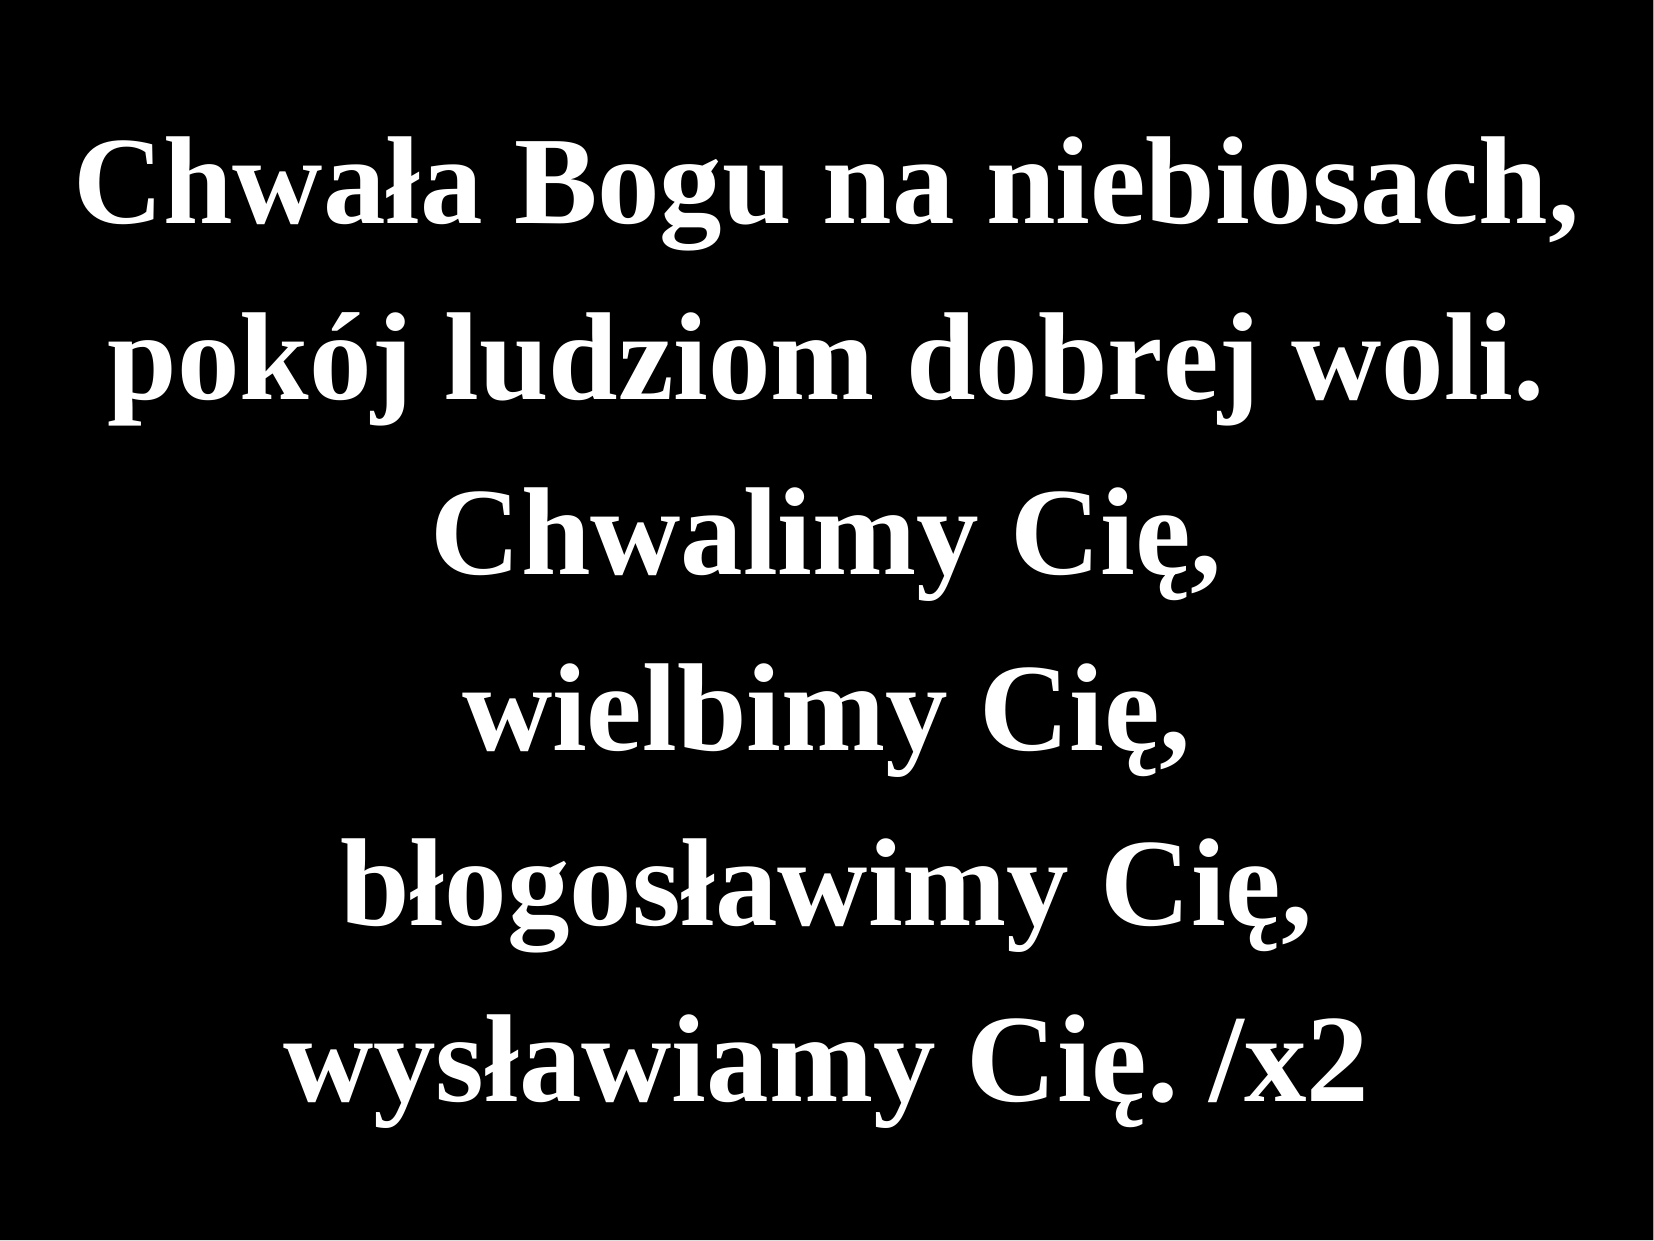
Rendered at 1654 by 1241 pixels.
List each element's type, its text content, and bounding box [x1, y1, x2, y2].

title Chwała Bogu na niebiosach, ppp pokój ludziom dobrej woli. ppp Chwalimy Cię, ppp wielbimy Cię, ppp błogosławimy Cię, ppp wysławiamy Cię. /x2 [0, 0, 1654, 1241]
